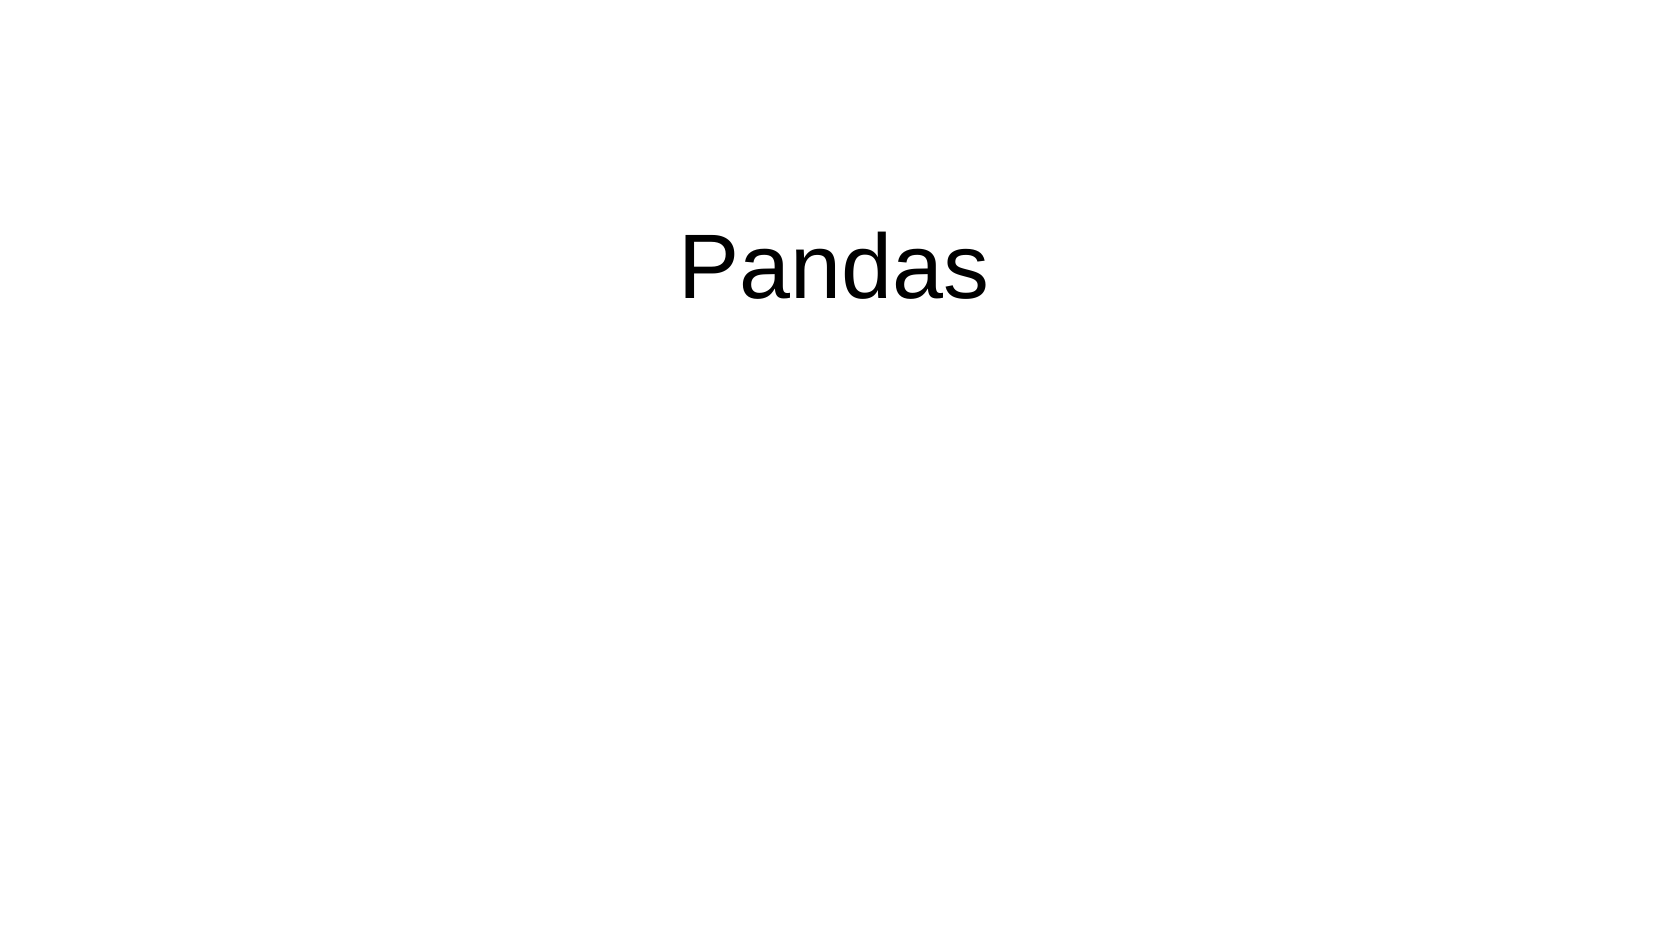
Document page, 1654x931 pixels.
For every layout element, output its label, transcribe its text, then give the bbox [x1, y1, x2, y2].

title Pandas [90, 215, 1579, 421]
